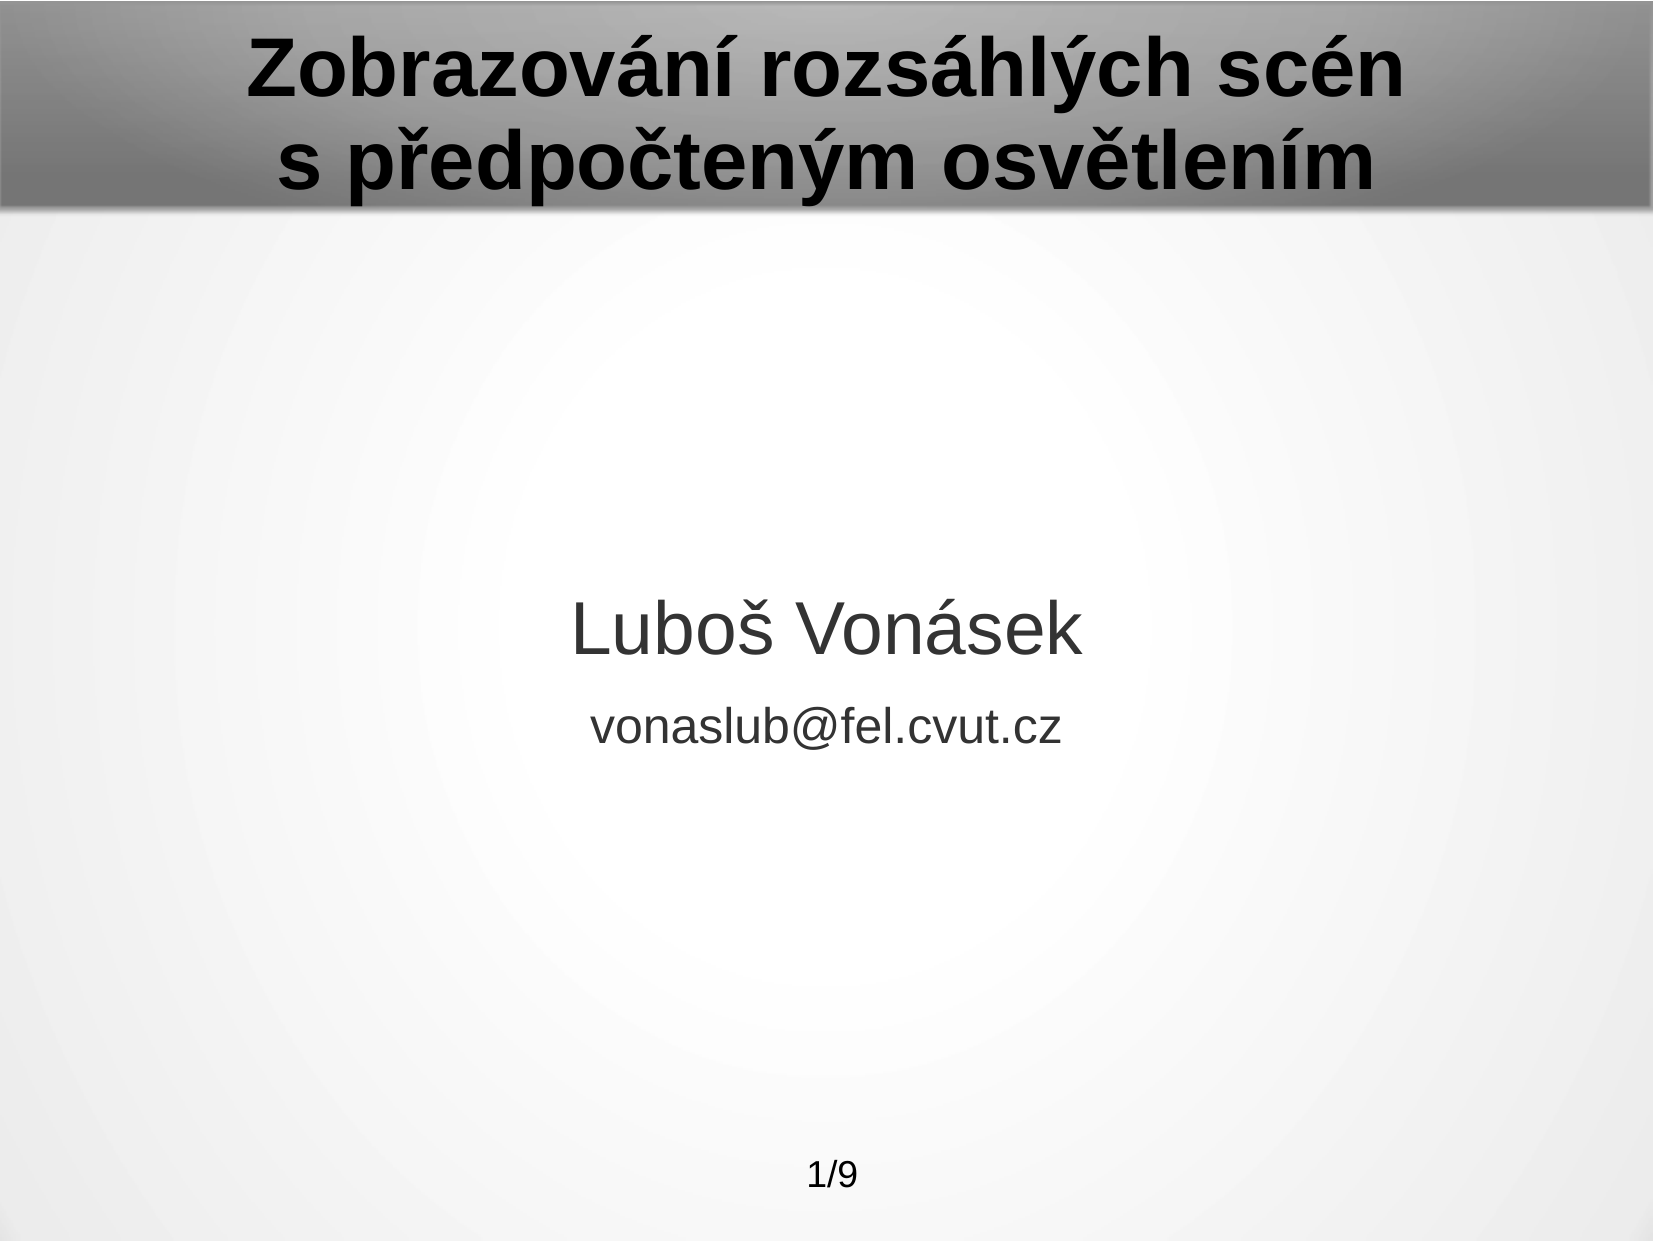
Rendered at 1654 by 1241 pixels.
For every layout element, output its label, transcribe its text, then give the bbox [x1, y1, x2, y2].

text_box <number>/9 [590, 1145, 1074, 1216]
picture [0, 1, 1653, 1241]
subtitle Luboš Vonásek vonaslub@fel.cvut.cz [82, 290, 1571, 1010]
title Zobrazování rozsáhlých scén s předpočteným osvětlením [82, 20, 1571, 208]
